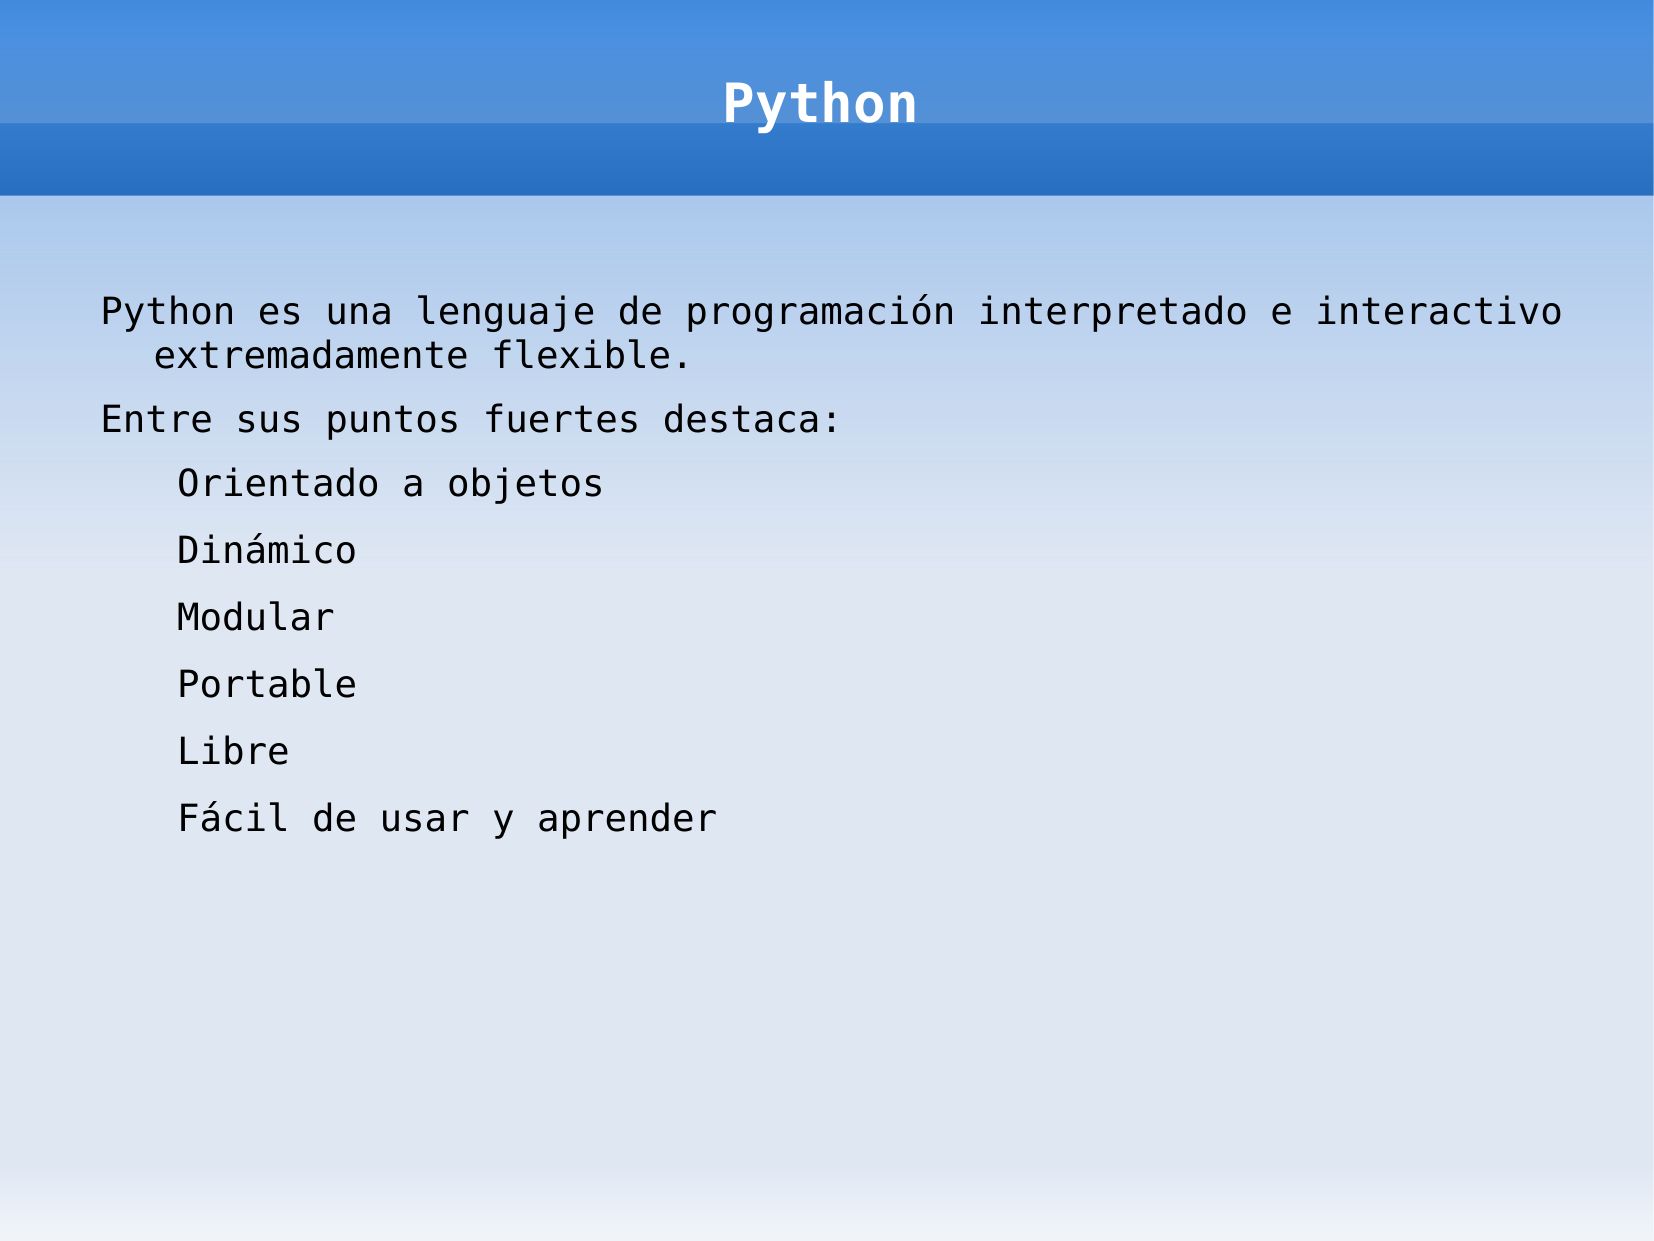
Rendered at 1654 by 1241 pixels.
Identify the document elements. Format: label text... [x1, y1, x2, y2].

picture [0, 0, 1654, 1241]
list Python es una lenguaje de programación interpretado e interactivo extremadamente flexible. Entre sus puntos fuertes destaca: Orientado a objetos Dinámico Modular Portable Libre Fácil de usar y aprender [82, 290, 1571, 1094]
title Python [76, 7, 1565, 200]
